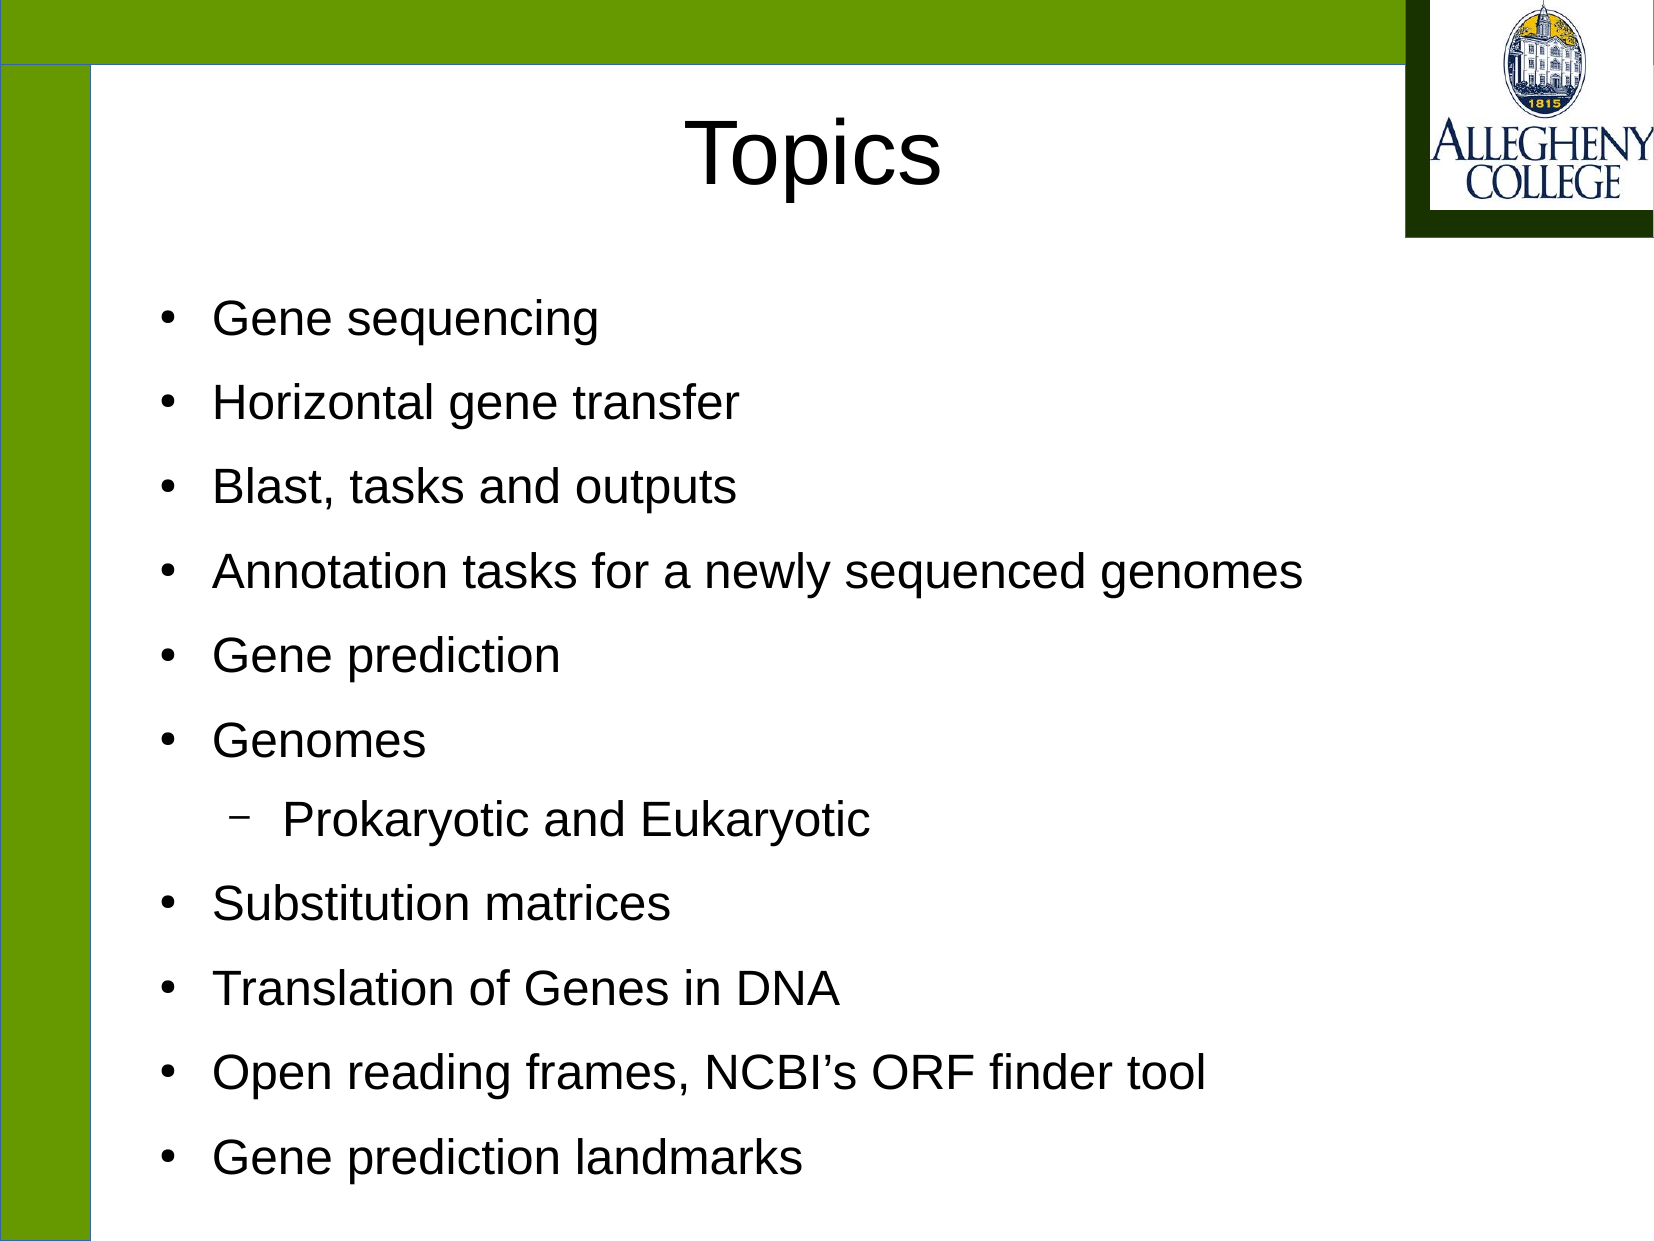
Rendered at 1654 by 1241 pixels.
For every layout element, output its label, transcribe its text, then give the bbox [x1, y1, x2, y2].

title Topics [112, 65, 1515, 257]
picture [1430, 0, 1654, 210]
text_box [0, 0, 1654, 1241]
list Gene sequencing Horizontal gene transfer Blast, tasks and outputs Annotation tasks for a newly sequenced genomes Gene prediction Genomes Prokaryotic and Eukaryotic Substitution matrices Translation of Genes in DNA Open reading frames, NCBI’s ORF finder tool Gene prediction landmarks [141, 290, 1630, 1186]
